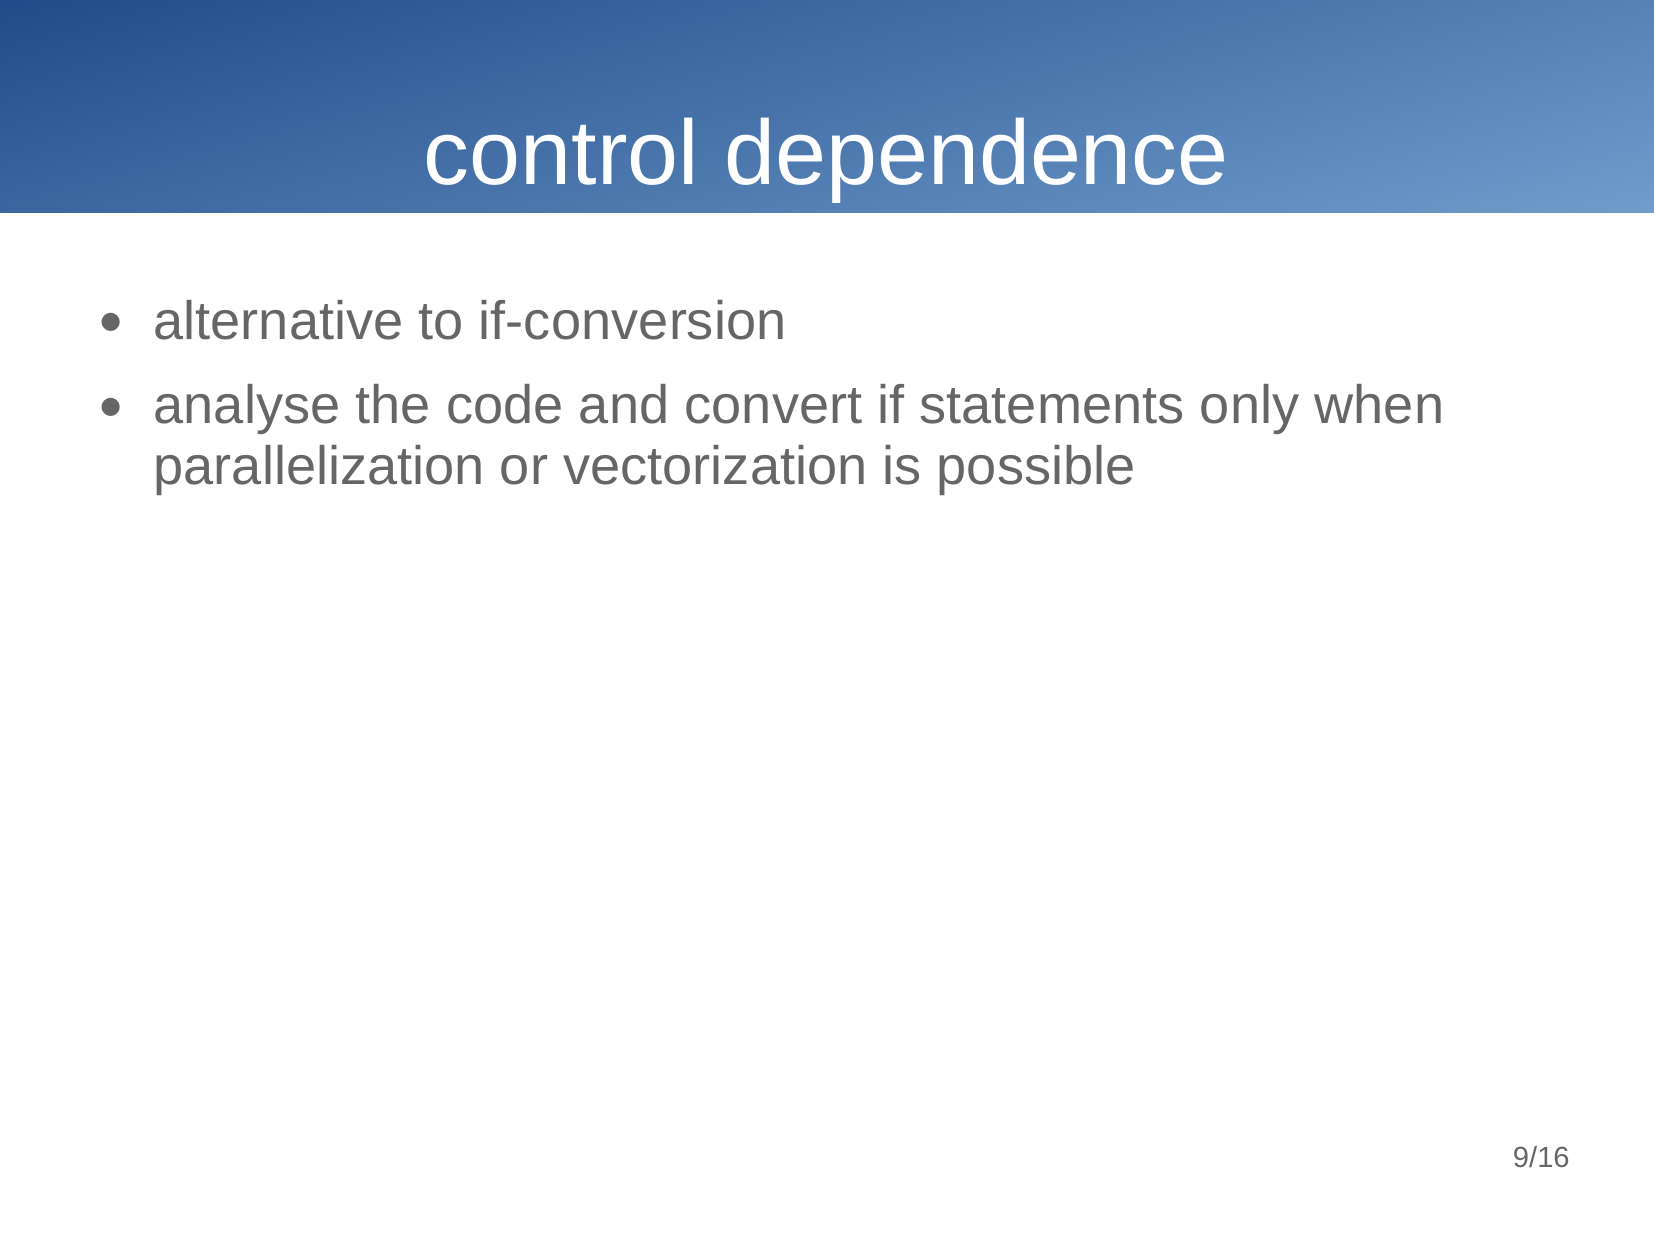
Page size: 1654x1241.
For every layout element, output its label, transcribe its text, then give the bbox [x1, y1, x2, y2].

text_box [0, 0, 1654, 213]
list alternative to if-conversion analyse the code and convert if statements only when parallelization or vectorization is possible [82, 290, 1571, 1010]
text_box <číslo>/16 [1346, 1133, 1654, 1182]
title control dependence [82, 49, 1571, 257]
